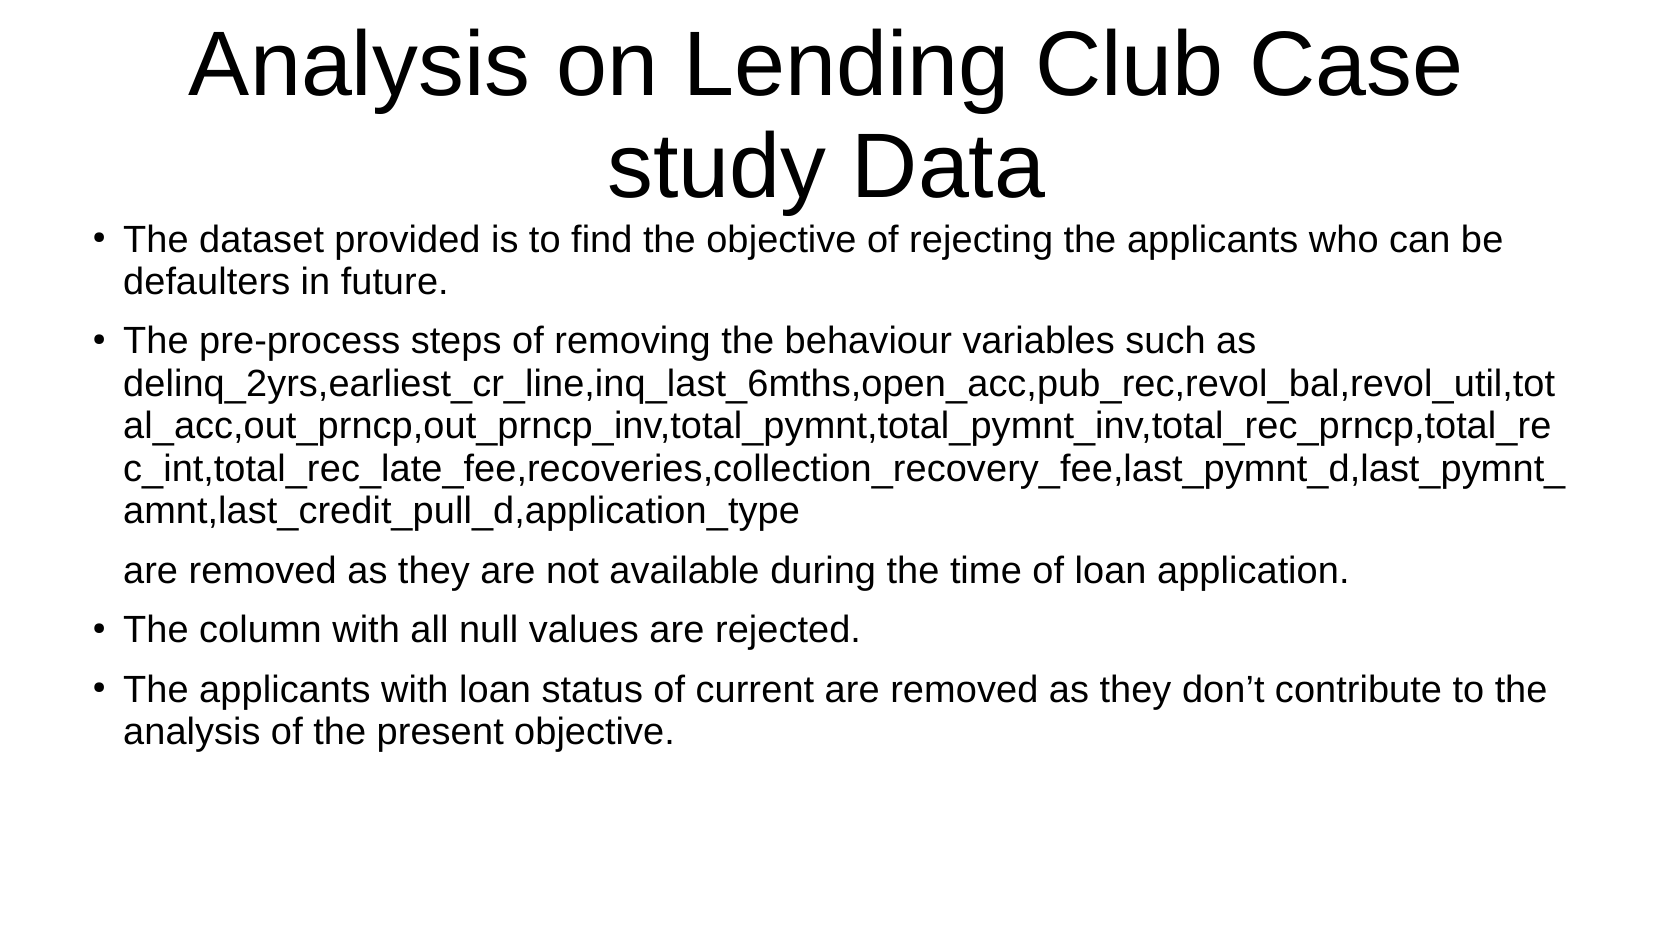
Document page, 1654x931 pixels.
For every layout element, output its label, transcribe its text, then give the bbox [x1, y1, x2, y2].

title Analysis on Lending Club Case study Data [82, 12, 1571, 217]
list The dataset provided is to find the objective of rejecting the applicants who can be defaulters in future. The pre-process steps of removing the behaviour variables such as delinq_2yrs,earliest_cr_line,inq_last_6mths,open_acc,pub_rec,revol_bal,revol_util,total_acc,out_prncp,out_prncp_inv,total_pymnt,total_pymnt_inv,total_rec_prncp,total_rec_int,total_rec_late_fee,recoveries,collection_recovery_fee,last_pymnt_d,last_pymnt_amnt,last_credit_pull_d,application_type are removed as they are not available during the time of loan application. The column with all null values are rejected. The applicants with loan status of current are removed as they don’t contribute to the analysis of the present objective. [82, 217, 1571, 758]
